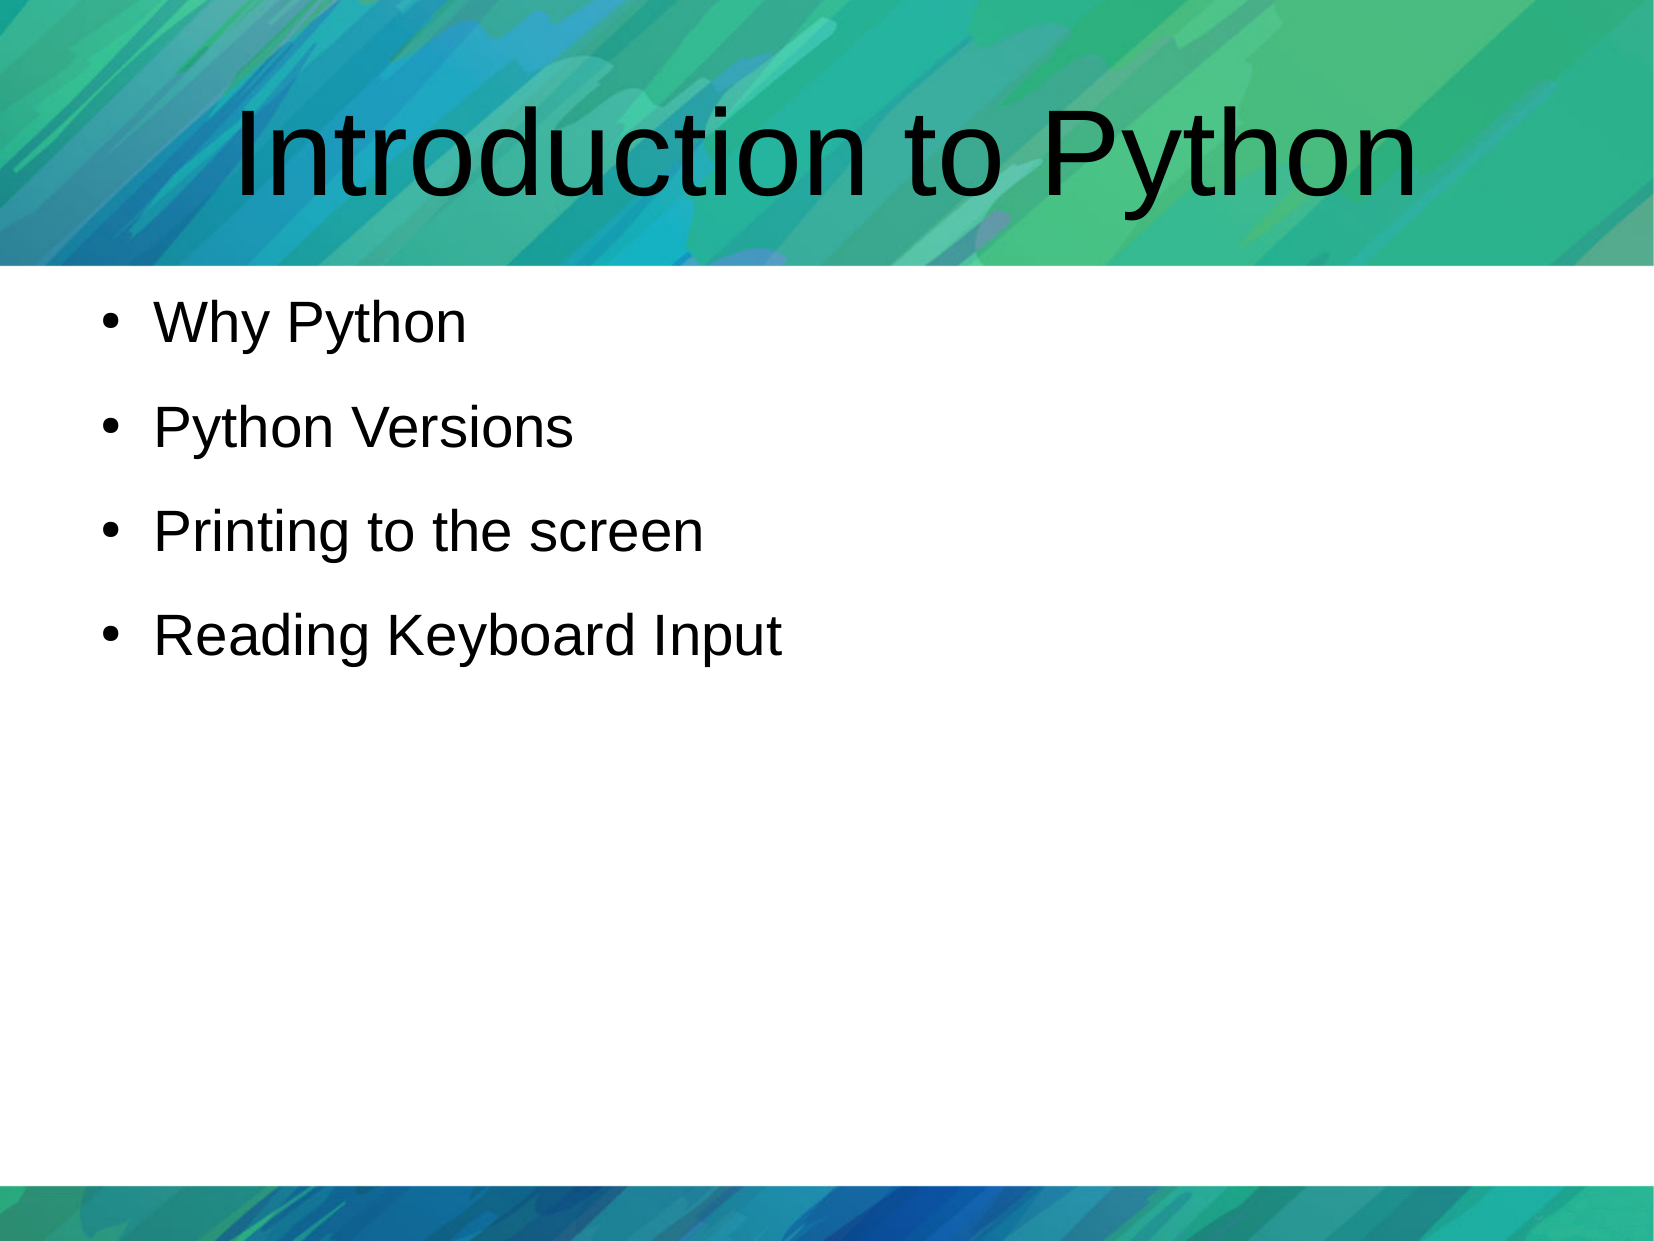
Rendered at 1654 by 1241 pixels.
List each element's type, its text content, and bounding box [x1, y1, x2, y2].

list Why Python Python Versions Printing to the screen Reading Keyboard Input [82, 290, 1571, 1010]
picture [0, 0, 1654, 1241]
title Introduction to Python [82, 49, 1571, 257]
